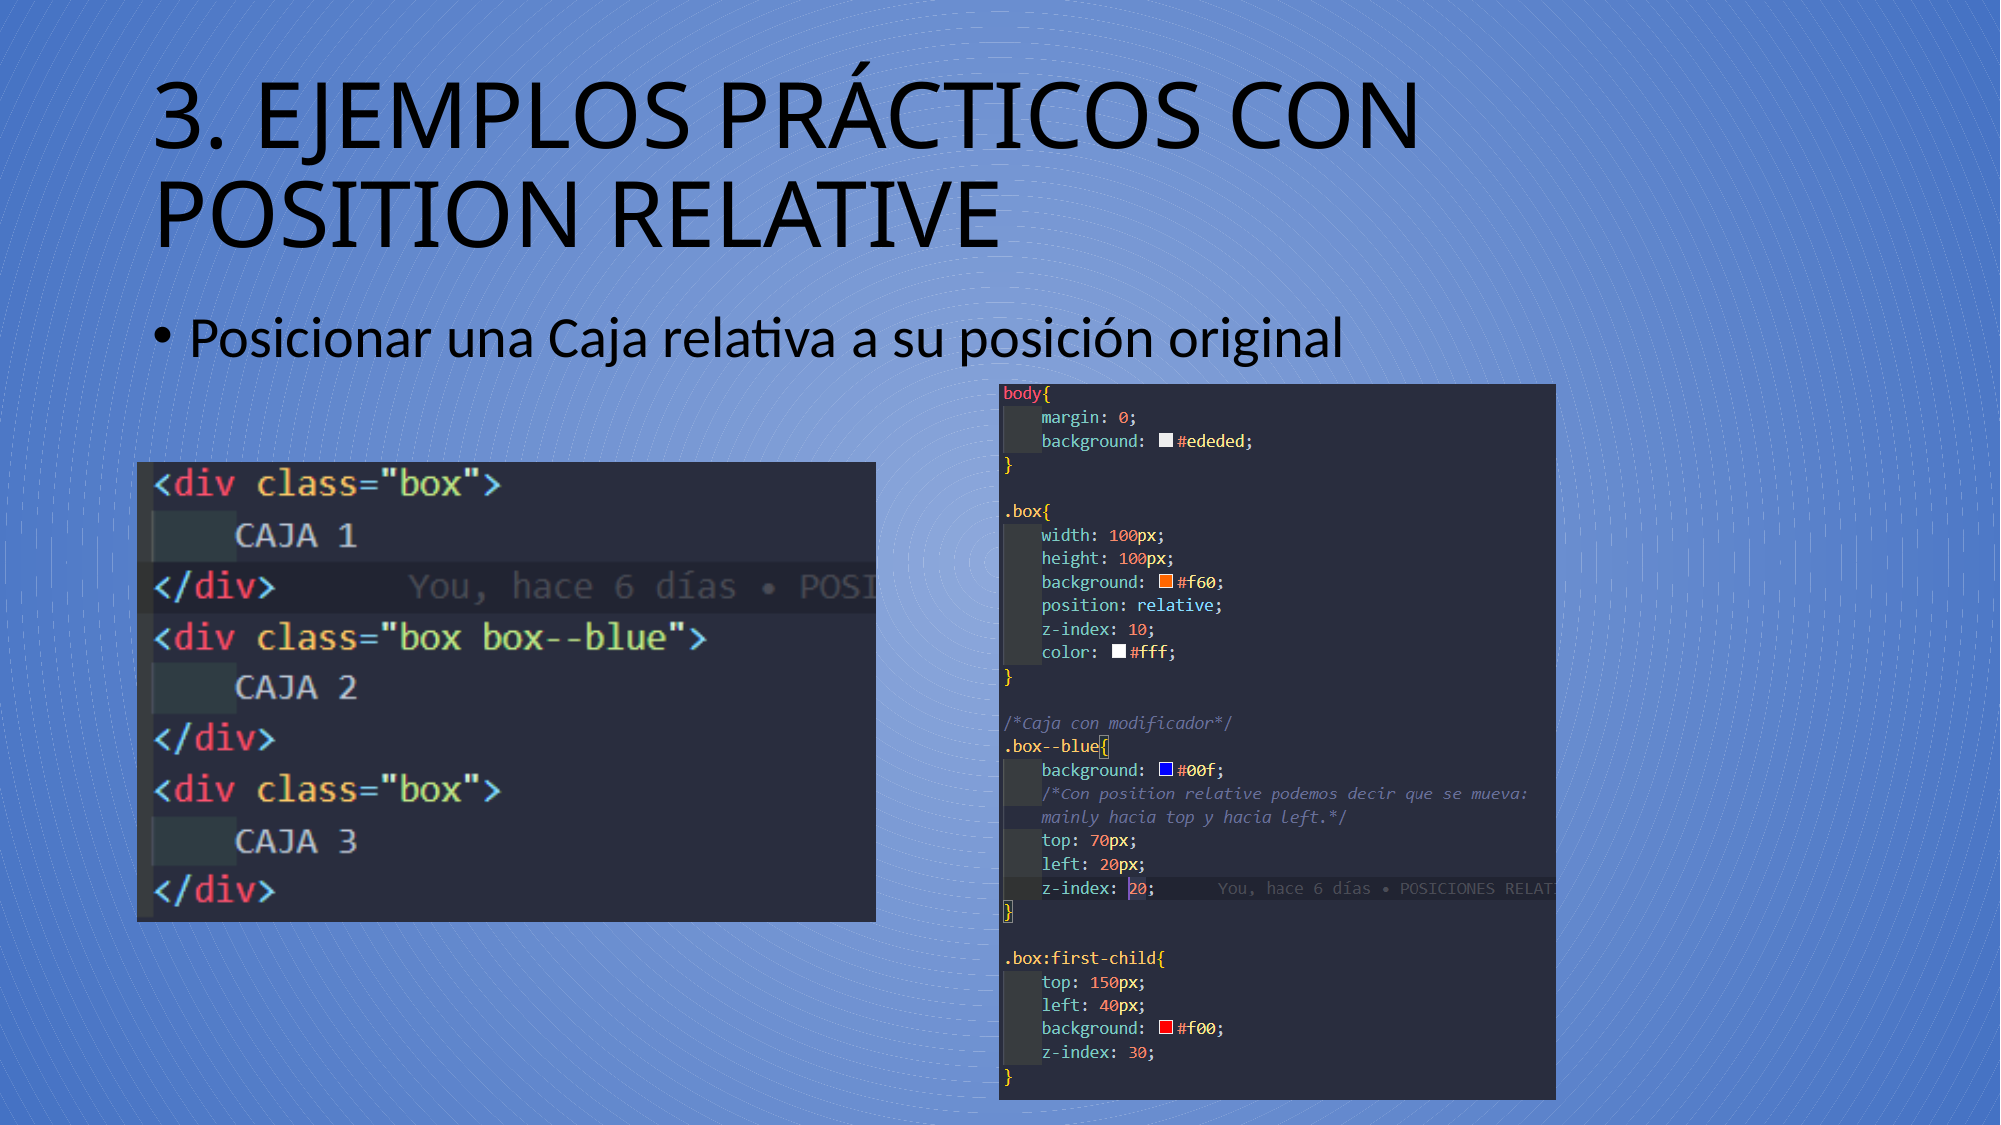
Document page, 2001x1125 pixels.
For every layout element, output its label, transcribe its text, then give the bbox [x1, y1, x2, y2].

picture [137, 462, 876, 922]
list Posicionar una Caja relativa a su posición original [137, 299, 1863, 1014]
picture [999, 384, 1556, 1100]
title 3. EJEMPLOS PRÁCTICOS CON POSITION RELATIVE [137, 59, 1863, 278]
